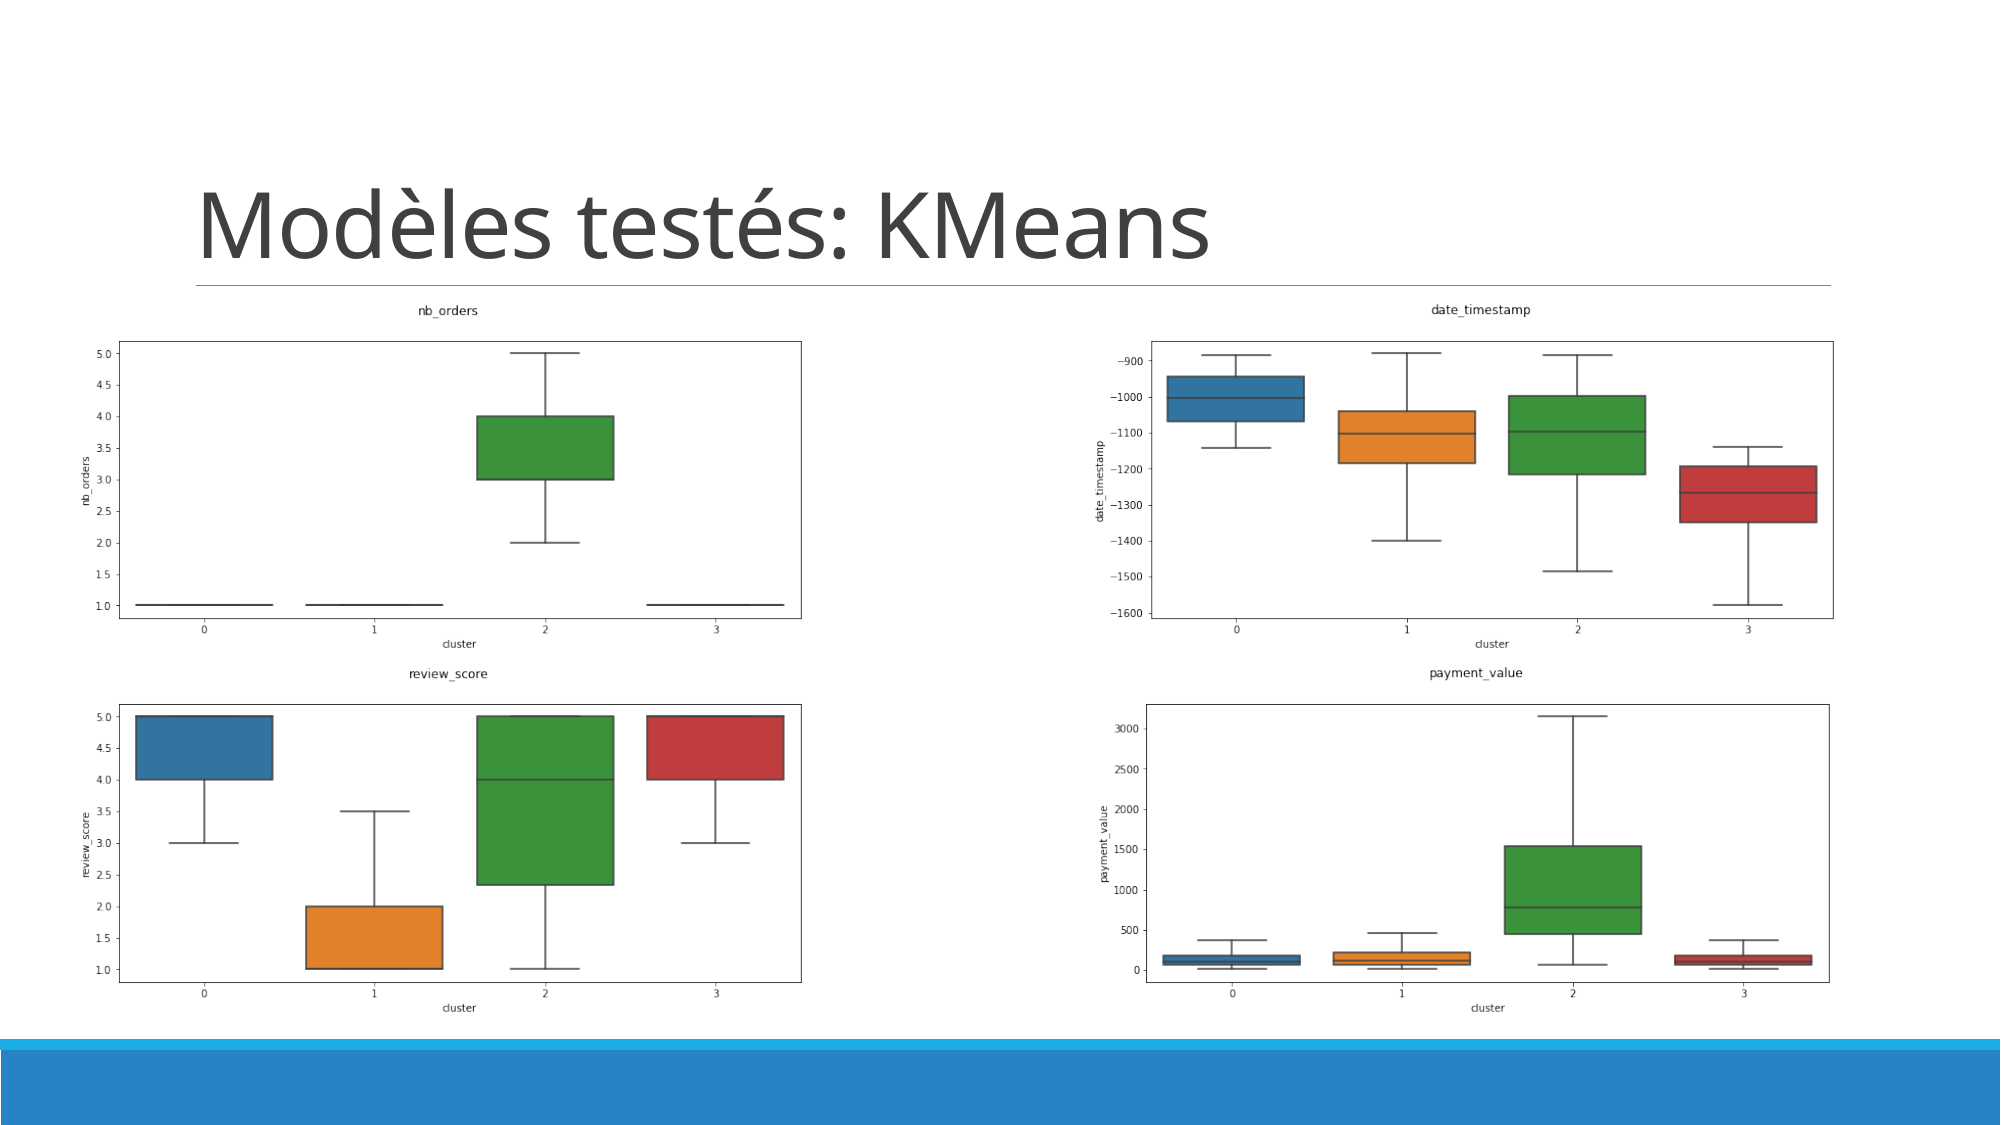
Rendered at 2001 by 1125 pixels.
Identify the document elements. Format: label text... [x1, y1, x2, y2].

picture [1091, 660, 1836, 1021]
picture [1087, 297, 1840, 657]
picture [73, 660, 807, 1021]
picture [73, 297, 807, 657]
title Modèles testés: KMeans [180, 47, 1831, 286]
